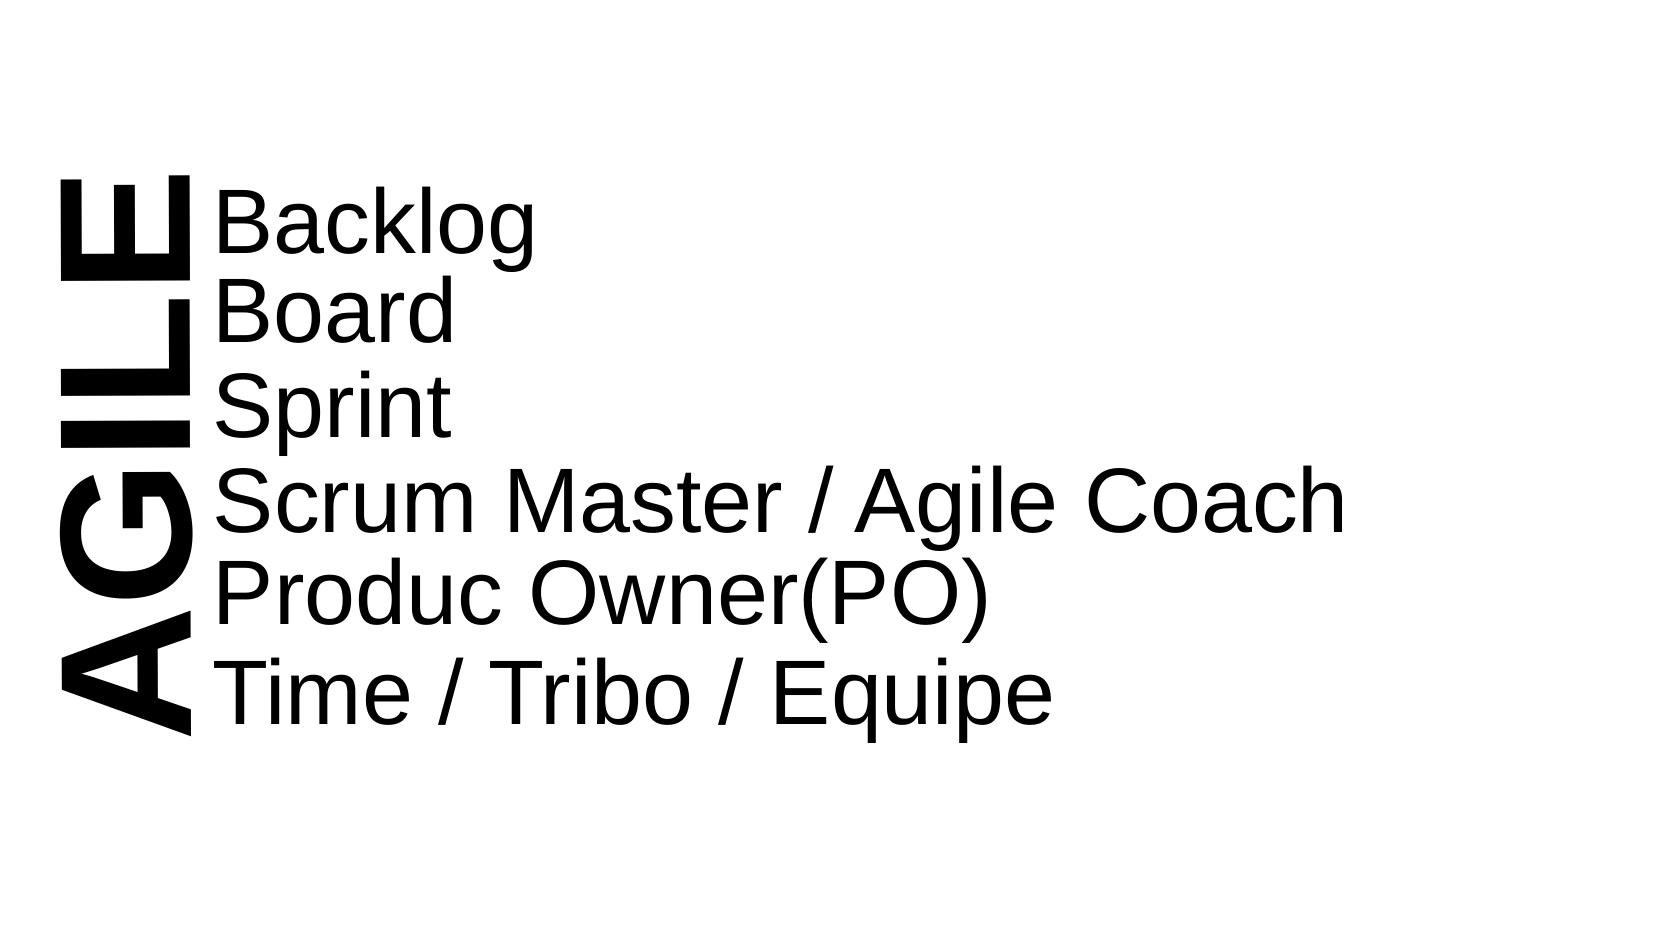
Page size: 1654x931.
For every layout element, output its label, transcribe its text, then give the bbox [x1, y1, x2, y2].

title Time / Tribo / Equipe [212, 590, 1087, 796]
title Backlog [212, 161, 910, 249]
title Scrum Master / Agile Coach [212, 437, 1441, 566]
title Produc Owner(PO) [212, 541, 1052, 590]
title Sprint [212, 344, 910, 437]
title Board [212, 249, 910, 344]
text_box AGILE [11, 129, 246, 757]
